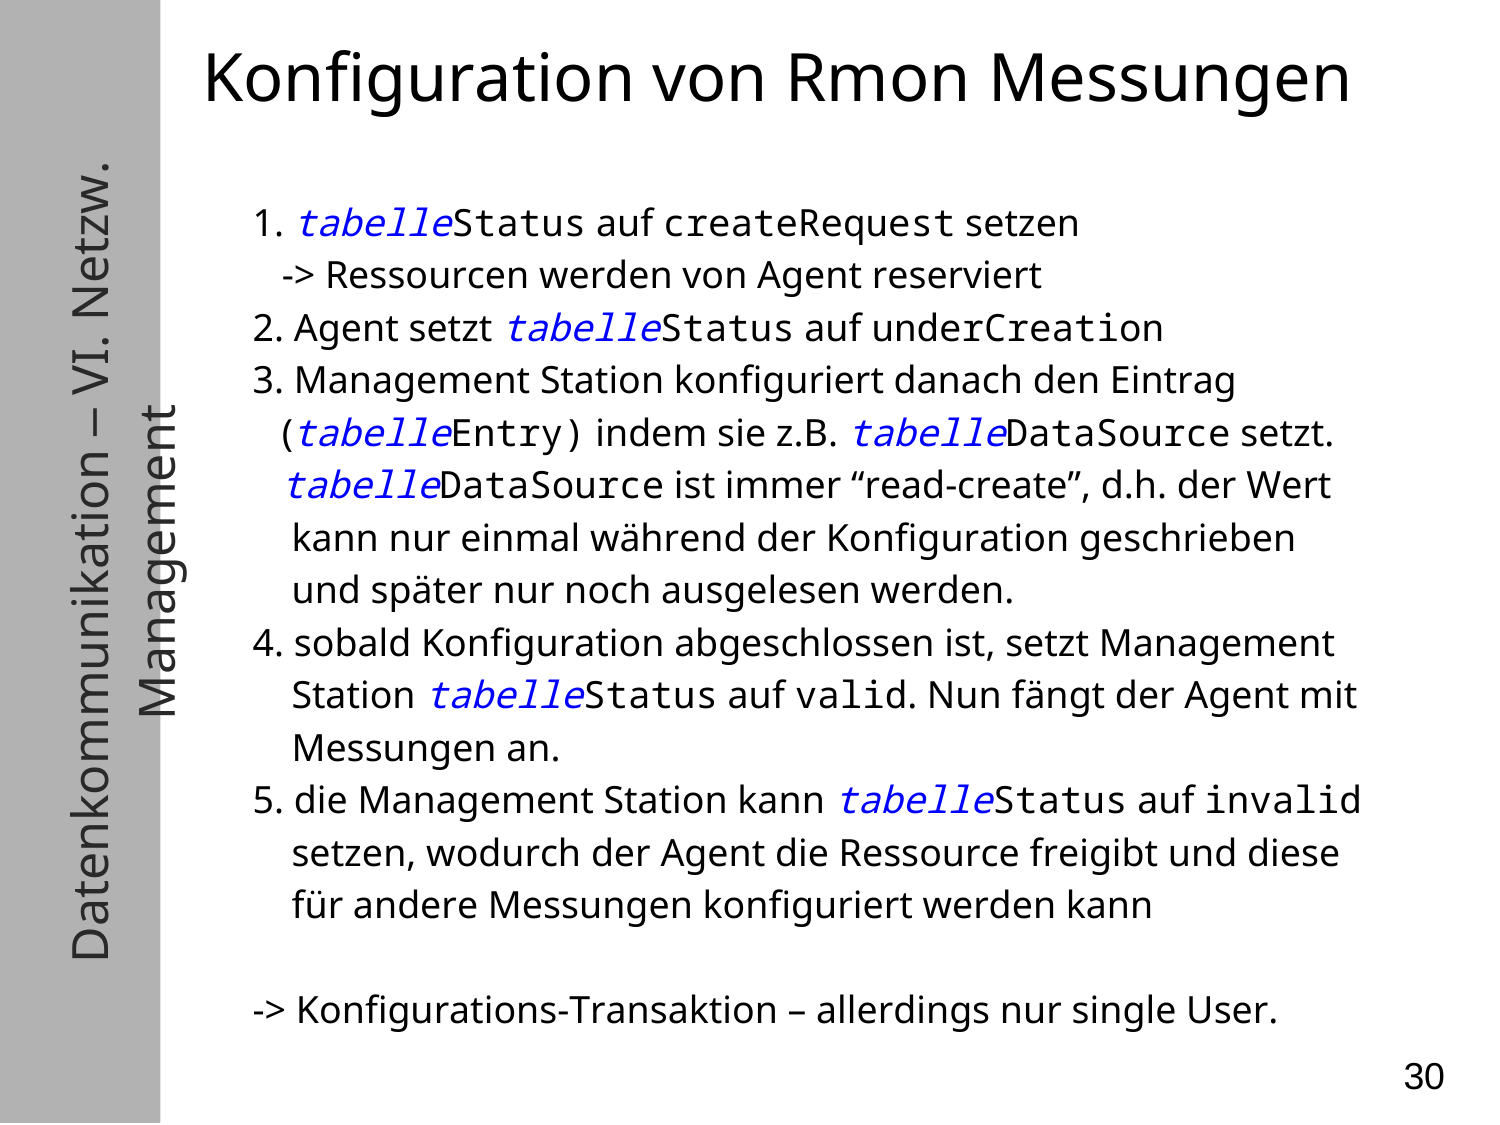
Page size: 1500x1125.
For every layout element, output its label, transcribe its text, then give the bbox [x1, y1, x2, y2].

text_box [0, 0, 160, 1123]
text_box 1. tabelleStatus auf createRequest setzen -> Ressourcen werden von Agent reserviert 2. Agent setzt tabelleStatus auf underCreation 3. Management Station konfiguriert danach den Eintrag (tabelleEntry) indem sie z.B. tabelleDataSource setzt. tabelleDataSource ist immer “read-create”, d.h. der Wert kann nur einmal während der Konfiguration geschrieben und später nur noch ausgelesen werden. 4. sobald Konfiguration abgeschlossen ist, setzt Management Station tabelleStatus auf valid. Nun fängt der Agent mit Messungen an. 5. die Management Station kann tabelleStatus auf invalid setzen, wodurch der Agent die Ressource freigibt und diese für andere Messungen konfiguriert werden kann -> Konfigurations-Transaktion – allerdings nur single User. [237, 187, 1448, 968]
text_box <number> [1403, 1056, 1479, 1106]
text_box Datenkommunikation – VI. Netzw. Management [47, 1, 178, 1124]
text_box Konfiguration von Rmon Messungen [522, 27, 1033, 123]
